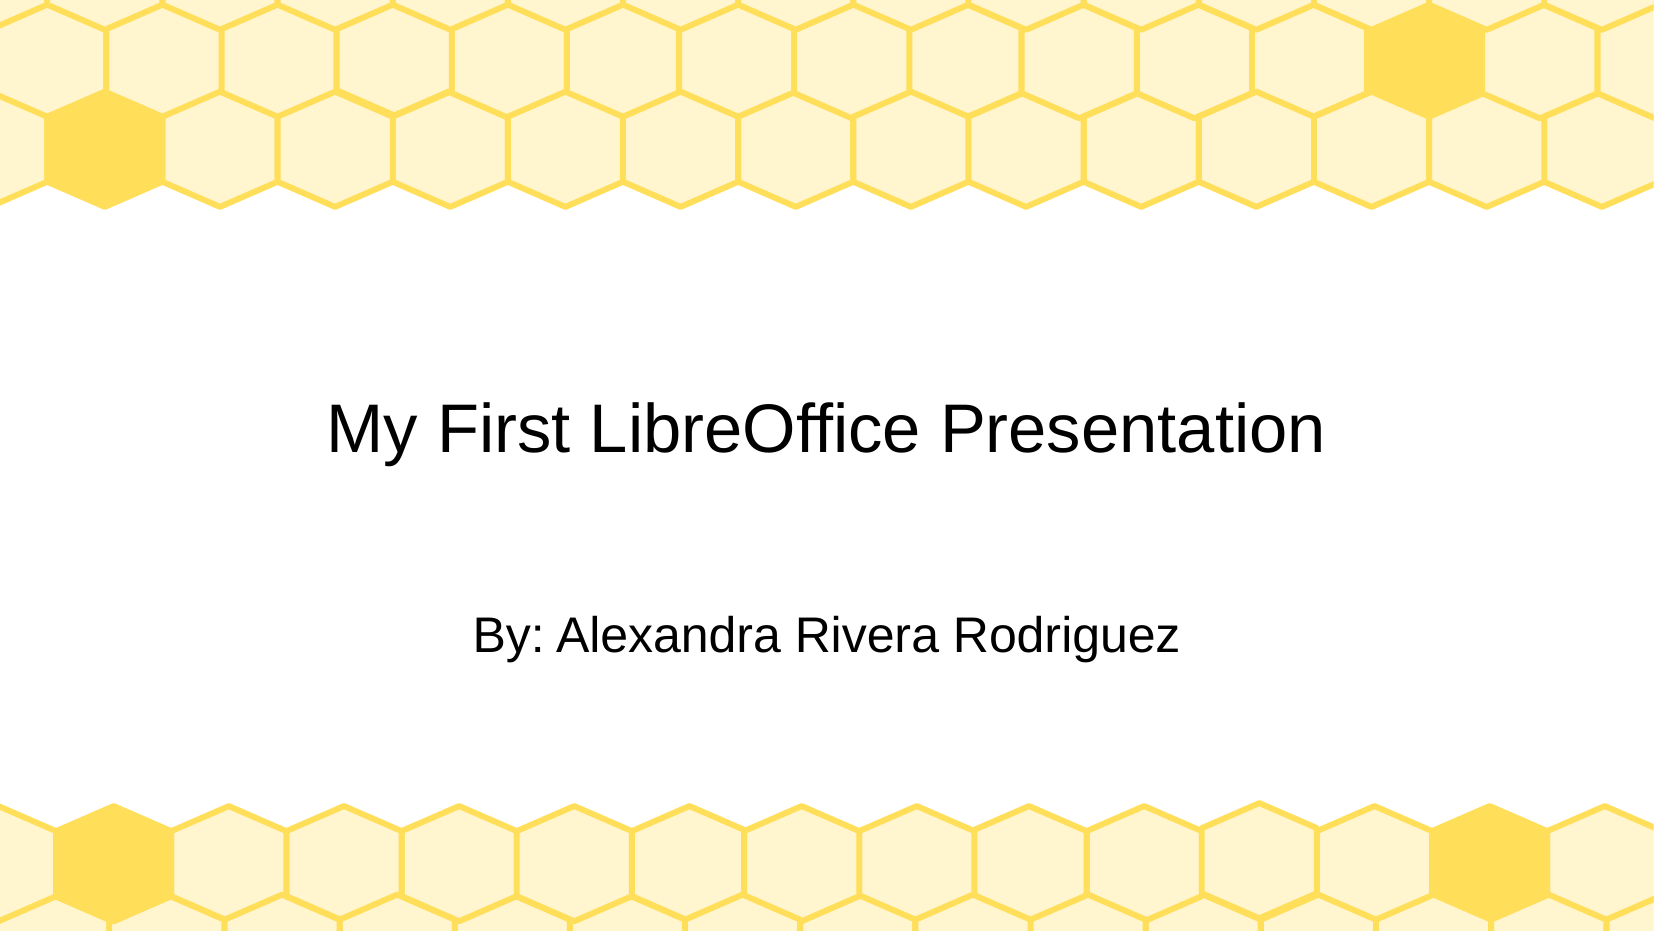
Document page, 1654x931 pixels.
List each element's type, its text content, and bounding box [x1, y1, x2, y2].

title My First LibreOffice Presentation [88, 324, 1565, 532]
subtitle By: Alexandra Rivera Rodriguez [88, 561, 1565, 709]
